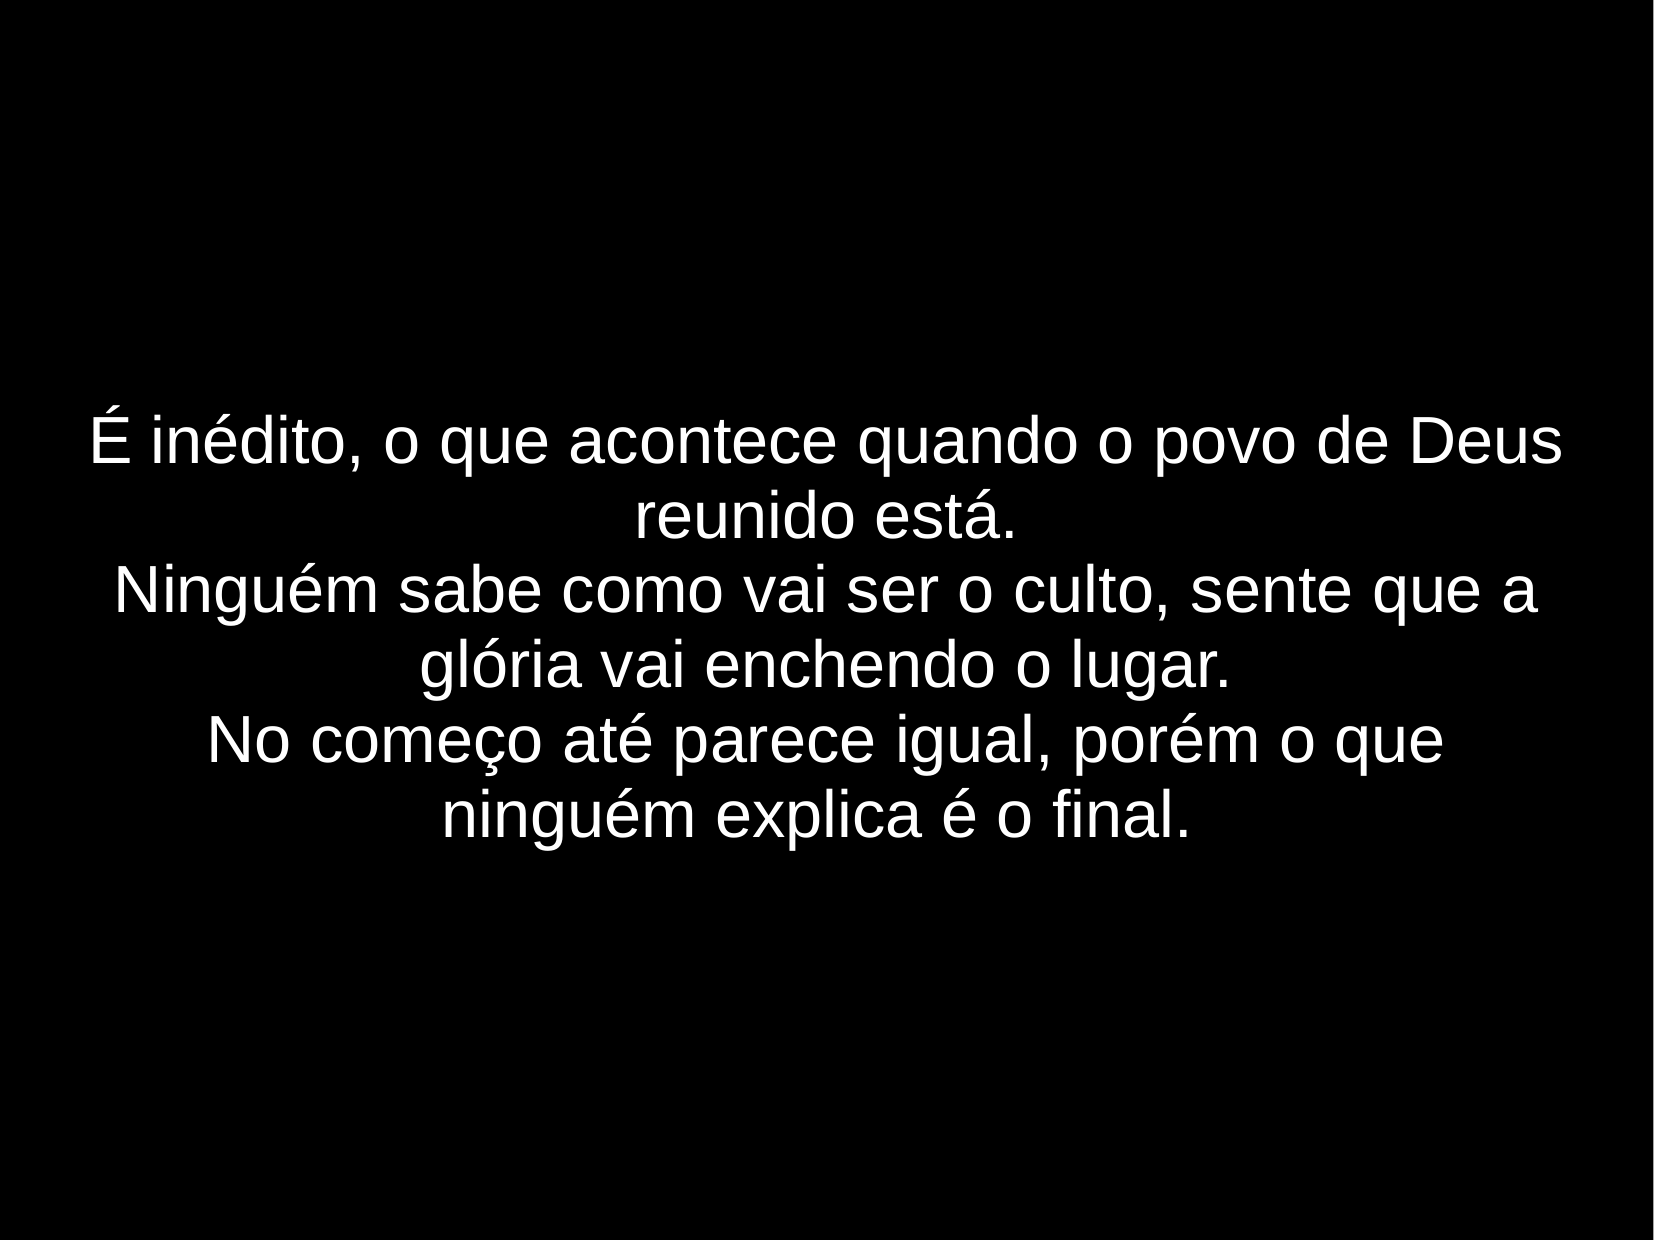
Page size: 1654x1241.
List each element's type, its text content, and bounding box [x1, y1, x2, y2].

subtitle É inédito, o que acontece quando o povo de Deus reunido está. Ninguém sabe como vai ser o culto, sente que a glória vai enchendo o lugar. No começo até parece igual, porém o que ninguém explica é o final. [82, 49, 1571, 1205]
